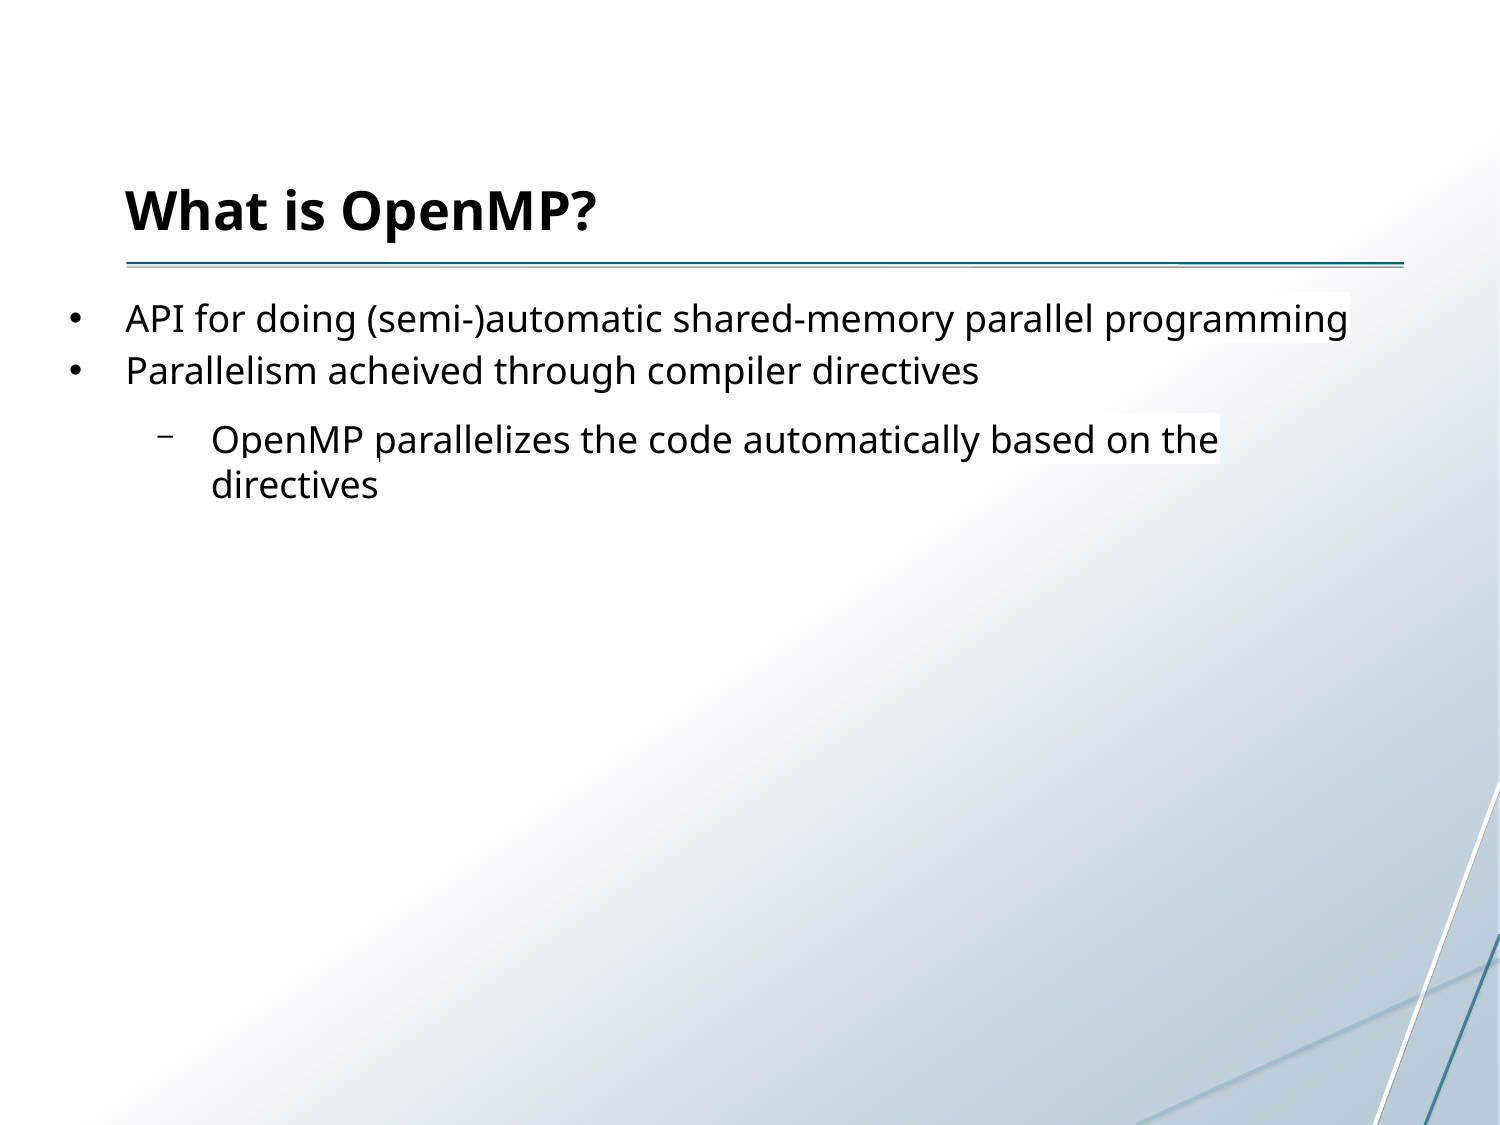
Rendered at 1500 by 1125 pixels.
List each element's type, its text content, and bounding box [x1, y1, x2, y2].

list API for doing (semi-)automatic shared-memory parallel programming Parallelism acheived through compiler directives OpenMP parallelizes the code automatically based on the directives [54, 287, 1404, 1005]
title What is OpenMP? [109, 49, 1403, 249]
